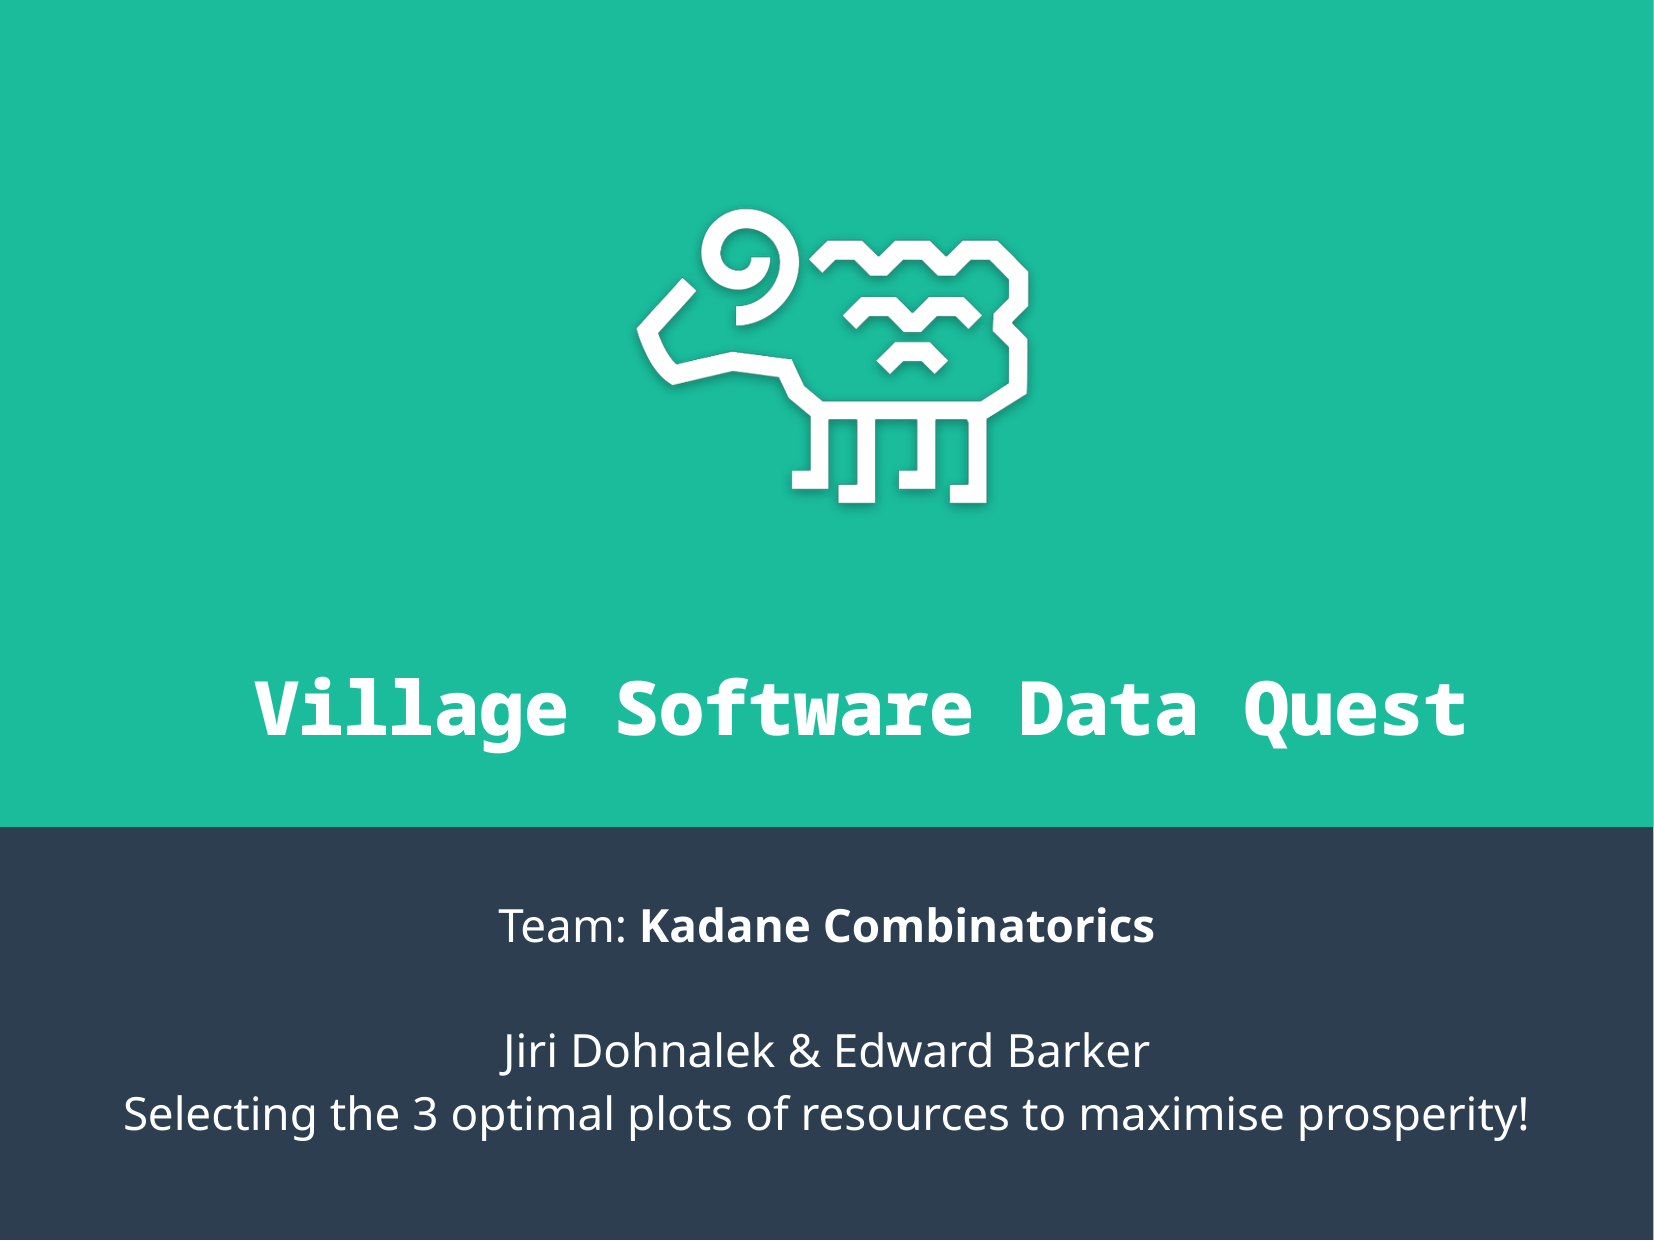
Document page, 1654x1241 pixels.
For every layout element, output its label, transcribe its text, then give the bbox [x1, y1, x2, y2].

subtitle Team: Kadane Combinatorics Jiri Dohnalek & Edward Barker Selecting the 3 optimal plots of resources to maximise prosperity! [59, 856, 1595, 1182]
picture [625, 200, 1040, 518]
title Village Software Data Quest [94, 602, 1630, 760]
